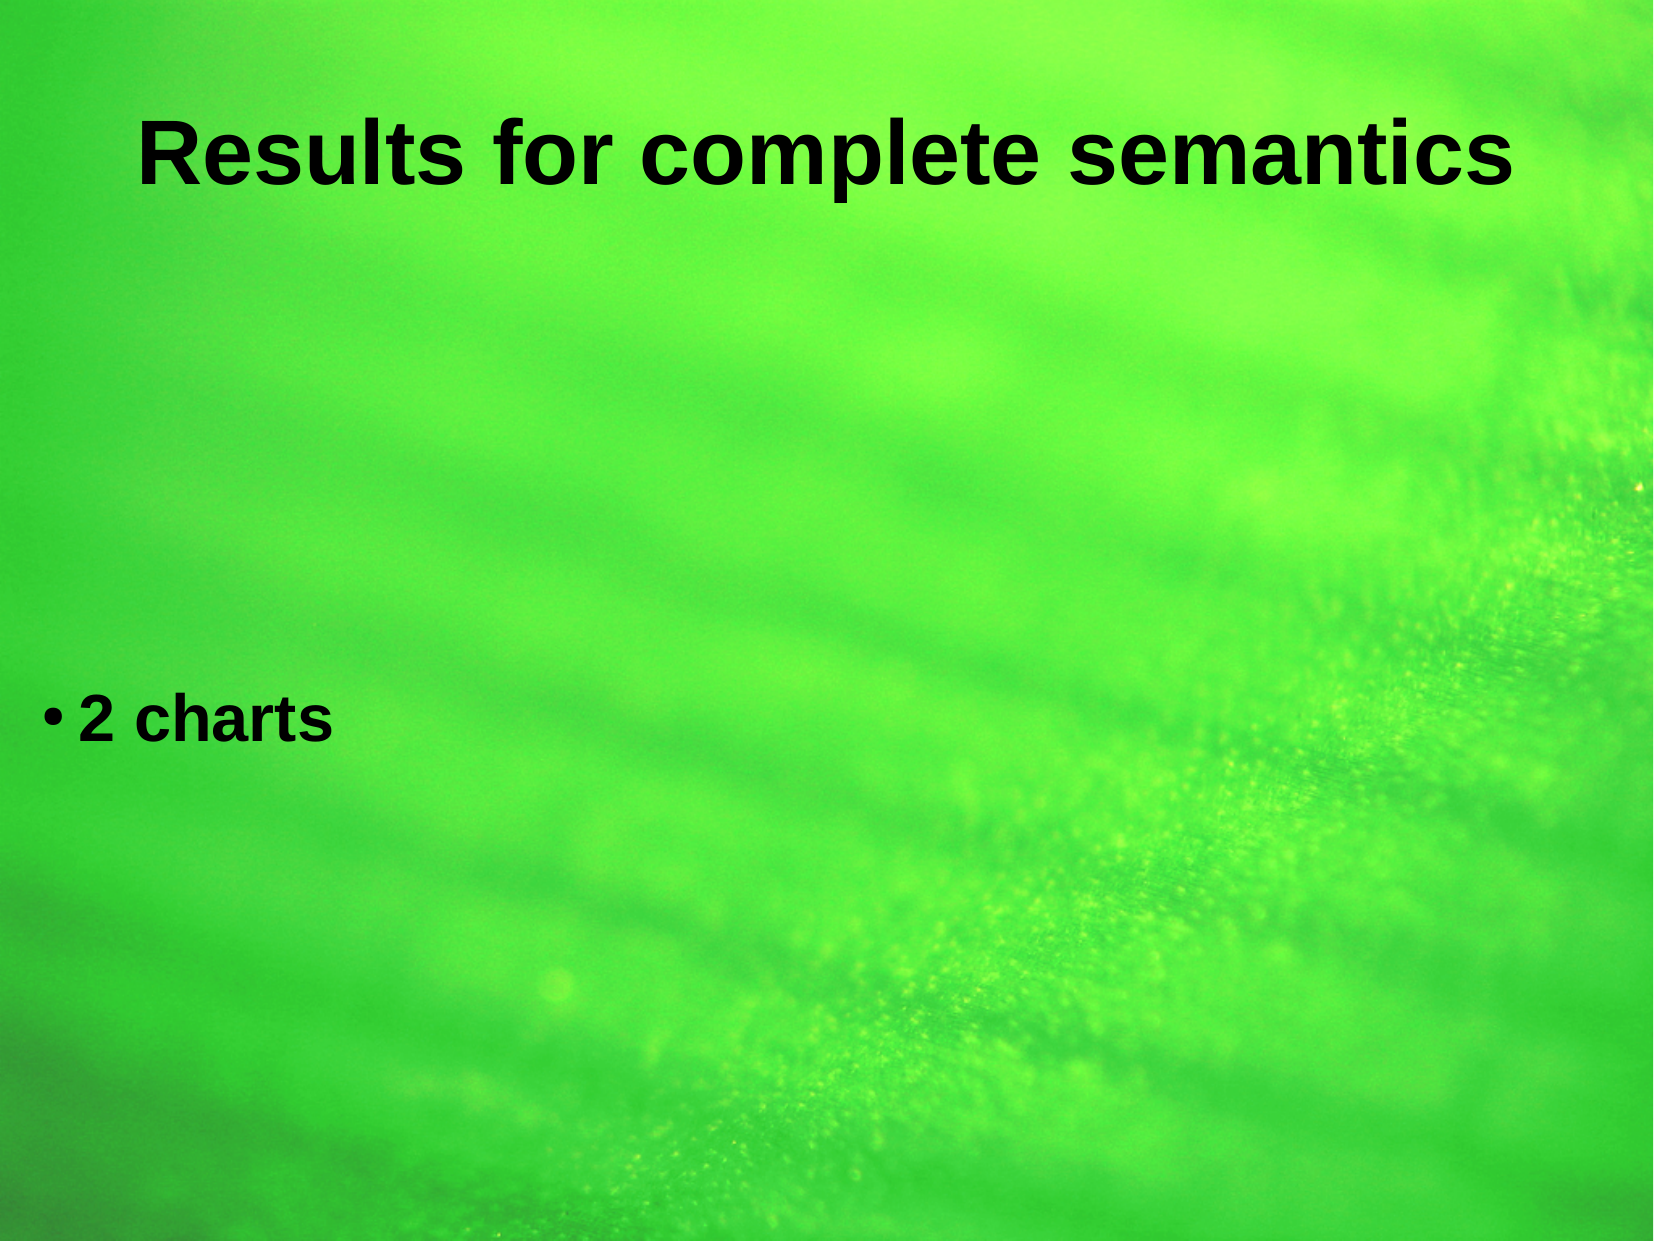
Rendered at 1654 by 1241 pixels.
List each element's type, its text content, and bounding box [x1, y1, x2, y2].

picture [0, 0, 1654, 1241]
title Results for complete semantics [82, 49, 1571, 257]
subtitle 2 charts [41, 290, 1609, 1109]
